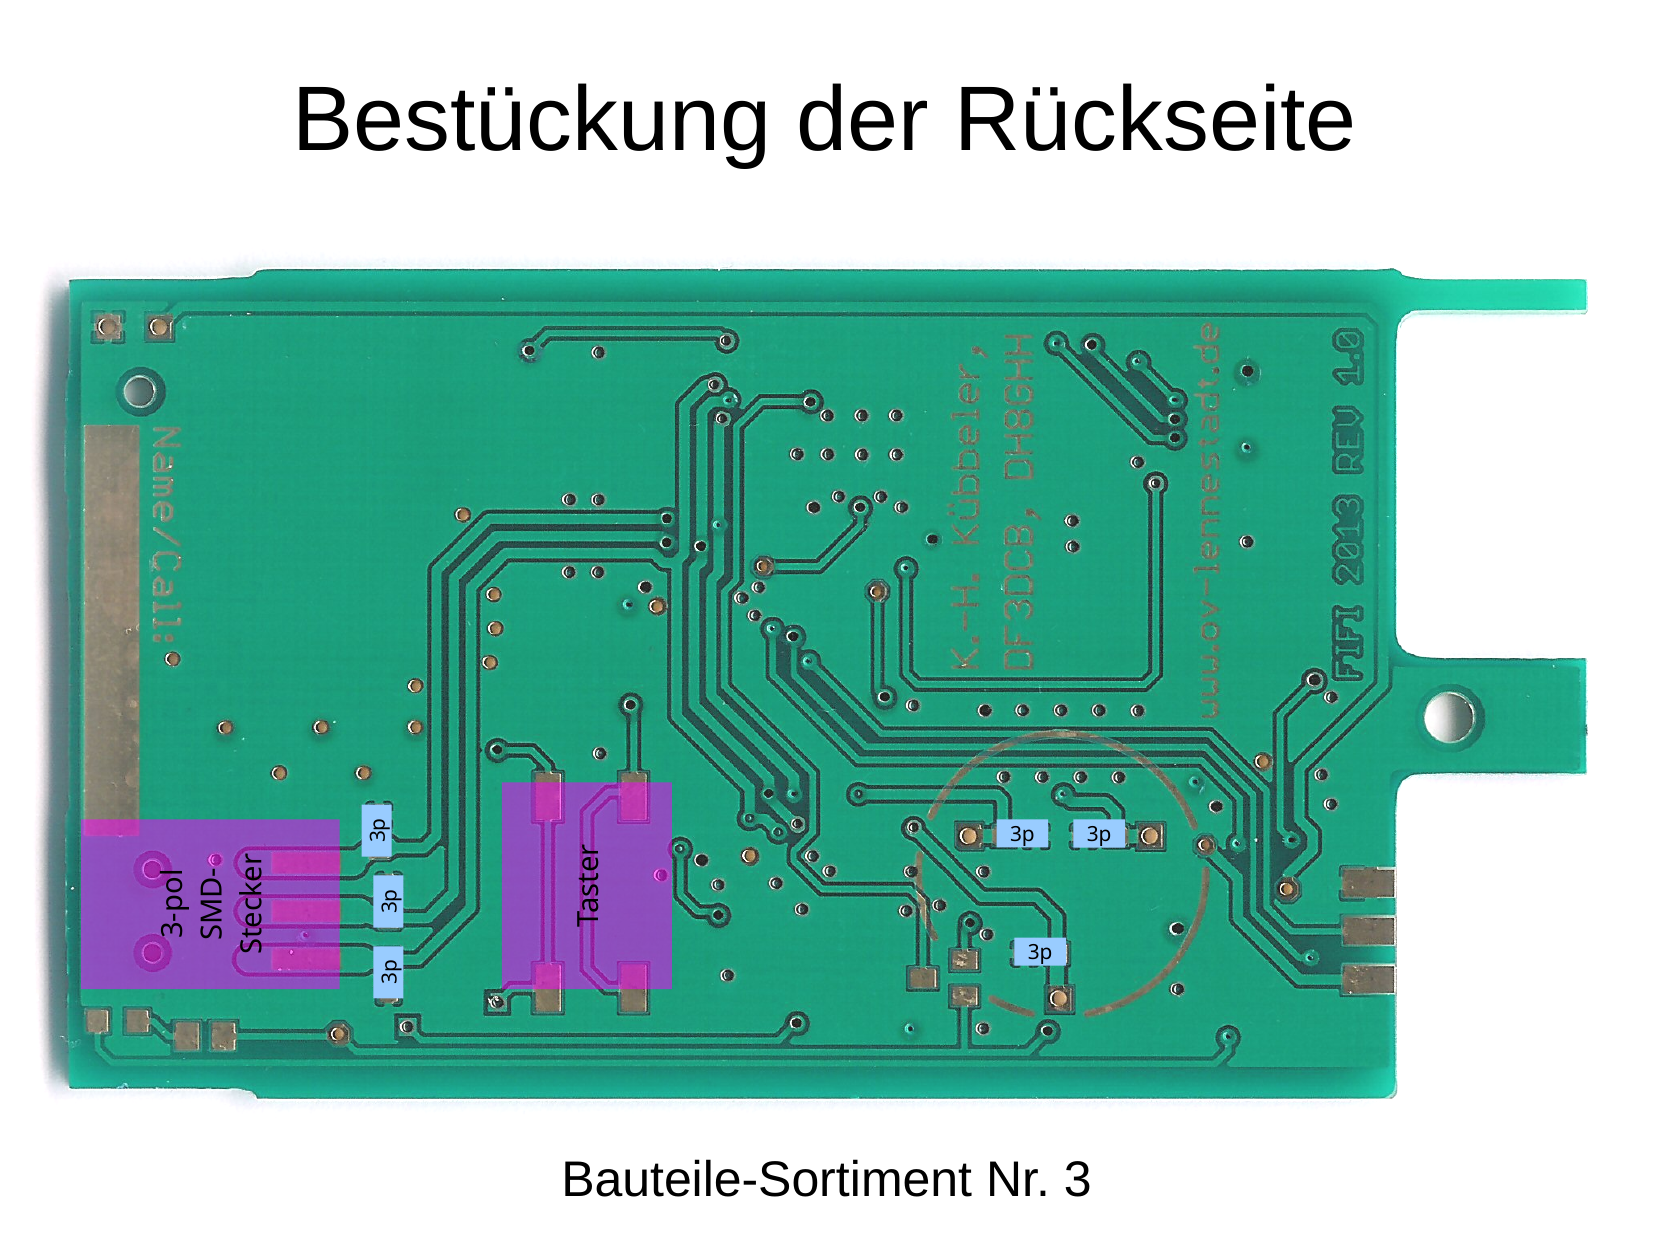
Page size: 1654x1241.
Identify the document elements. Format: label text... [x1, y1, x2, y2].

picture [23, 236, 1619, 1123]
text_box 3-pol SMD- Stecker [81, 819, 340, 990]
text_box Taster [501, 782, 672, 990]
text_box 3p [996, 819, 1049, 848]
text_box 3p [1073, 819, 1126, 848]
text_box 3p [373, 875, 404, 928]
title Bestückung der Rückseite [81, 14, 1570, 222]
text_box Bauteile-Sortiment Nr. 3 [44, 1143, 1610, 1215]
text_box 3p [361, 804, 392, 857]
text_box 3p [373, 946, 404, 999]
text_box 3p [1014, 937, 1067, 966]
